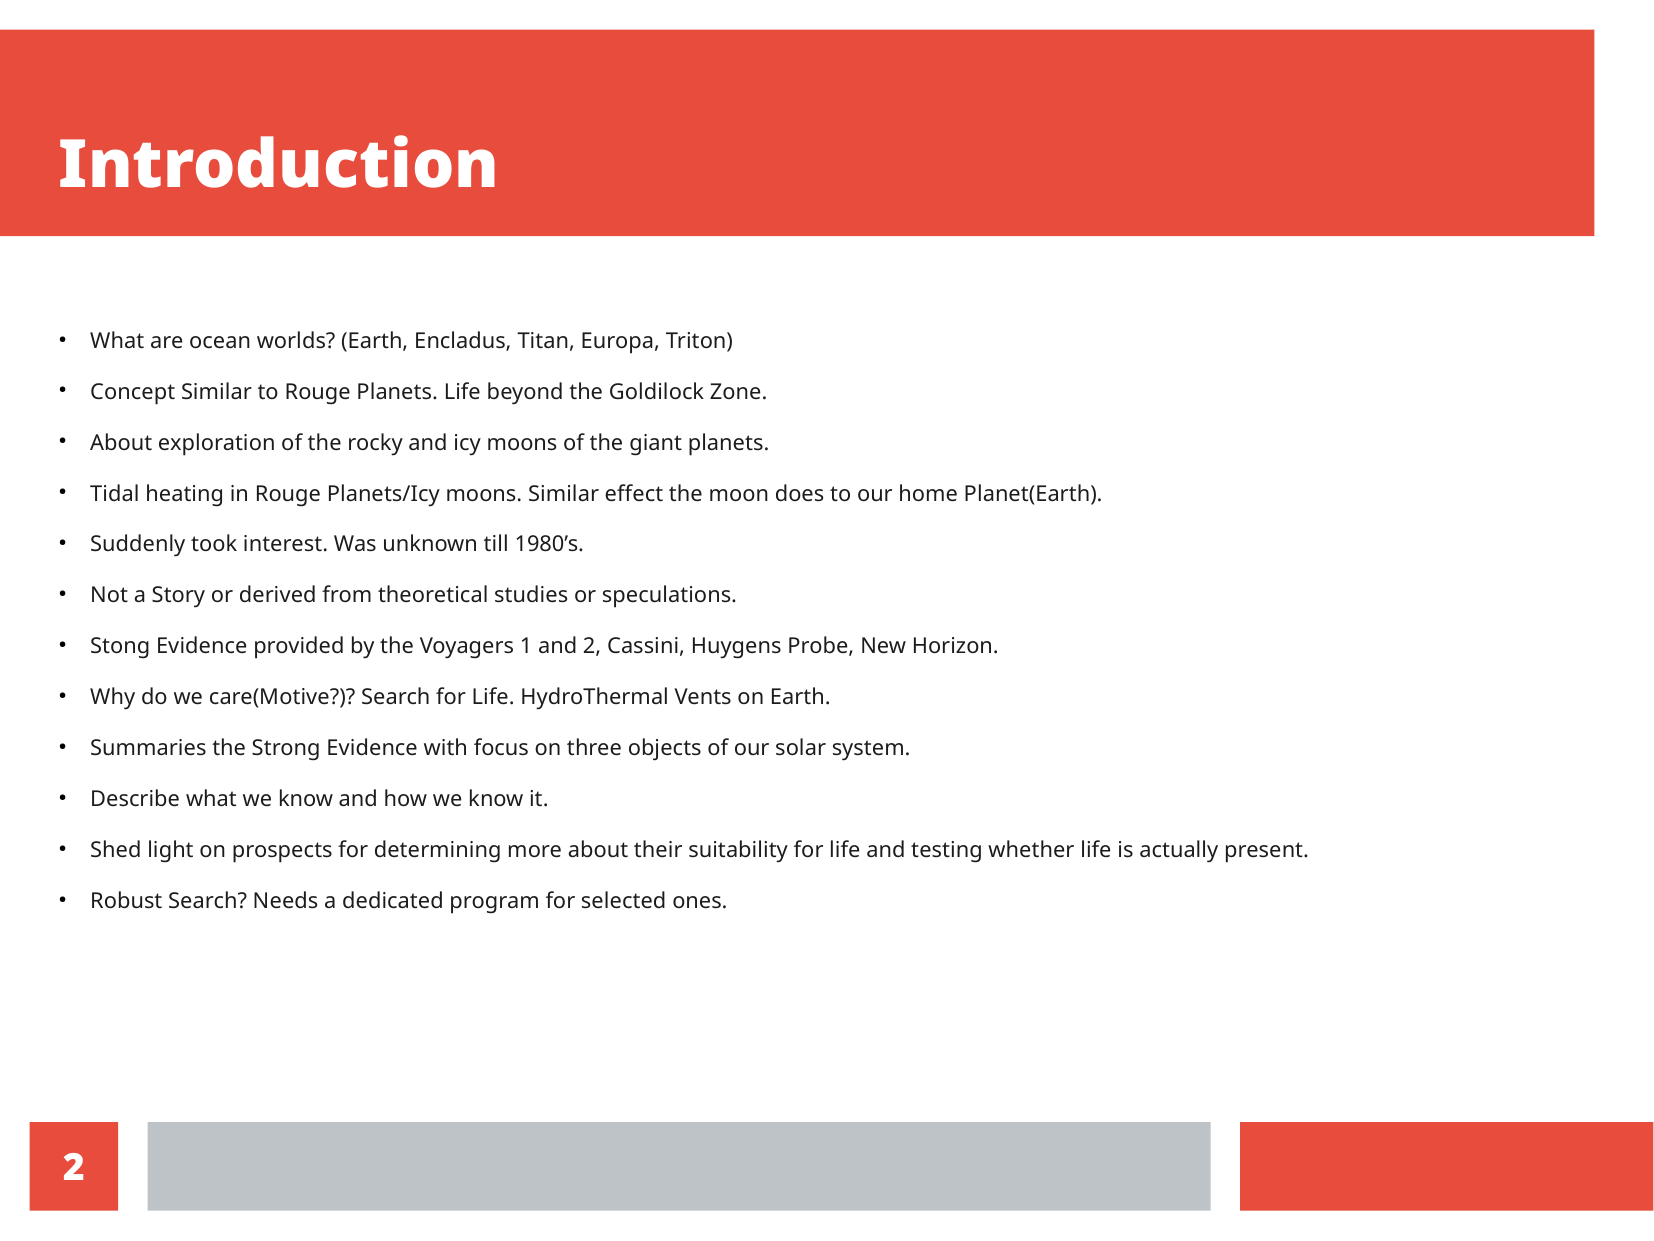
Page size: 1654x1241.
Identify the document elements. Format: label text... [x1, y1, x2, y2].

list What are ocean worlds? (Earth, Encladus, Titan, Europa, Triton) Concept Similar to Rouge Planets. Life beyond the Goldilock Zone. About exploration of the rocky and icy moons of the giant planets. Tidal heating in Rouge Planets/Icy moons. Similar effect the moon does to our home Planet(Earth). Suddenly took interest. Was unknown till 1980’s. Not a Story or derived from theoretical studies or speculations. Stong Evidence provided by the Voyagers 1 and 2, Cassini, Huygens Probe, New Horizon. Why do we care(Motive?)? Search for Life. HydroThermal Vents on Earth. Summaries the Strong Evidence with focus on three objects of our solar system. Describe what we know and how we know it. Shed light on prospects for determining more about their suitability for life and testing whether life is actually present. Robust Search? Needs a dedicated program for selected ones. [59, 324, 1565, 1093]
title Introduction [59, 59, 1595, 207]
